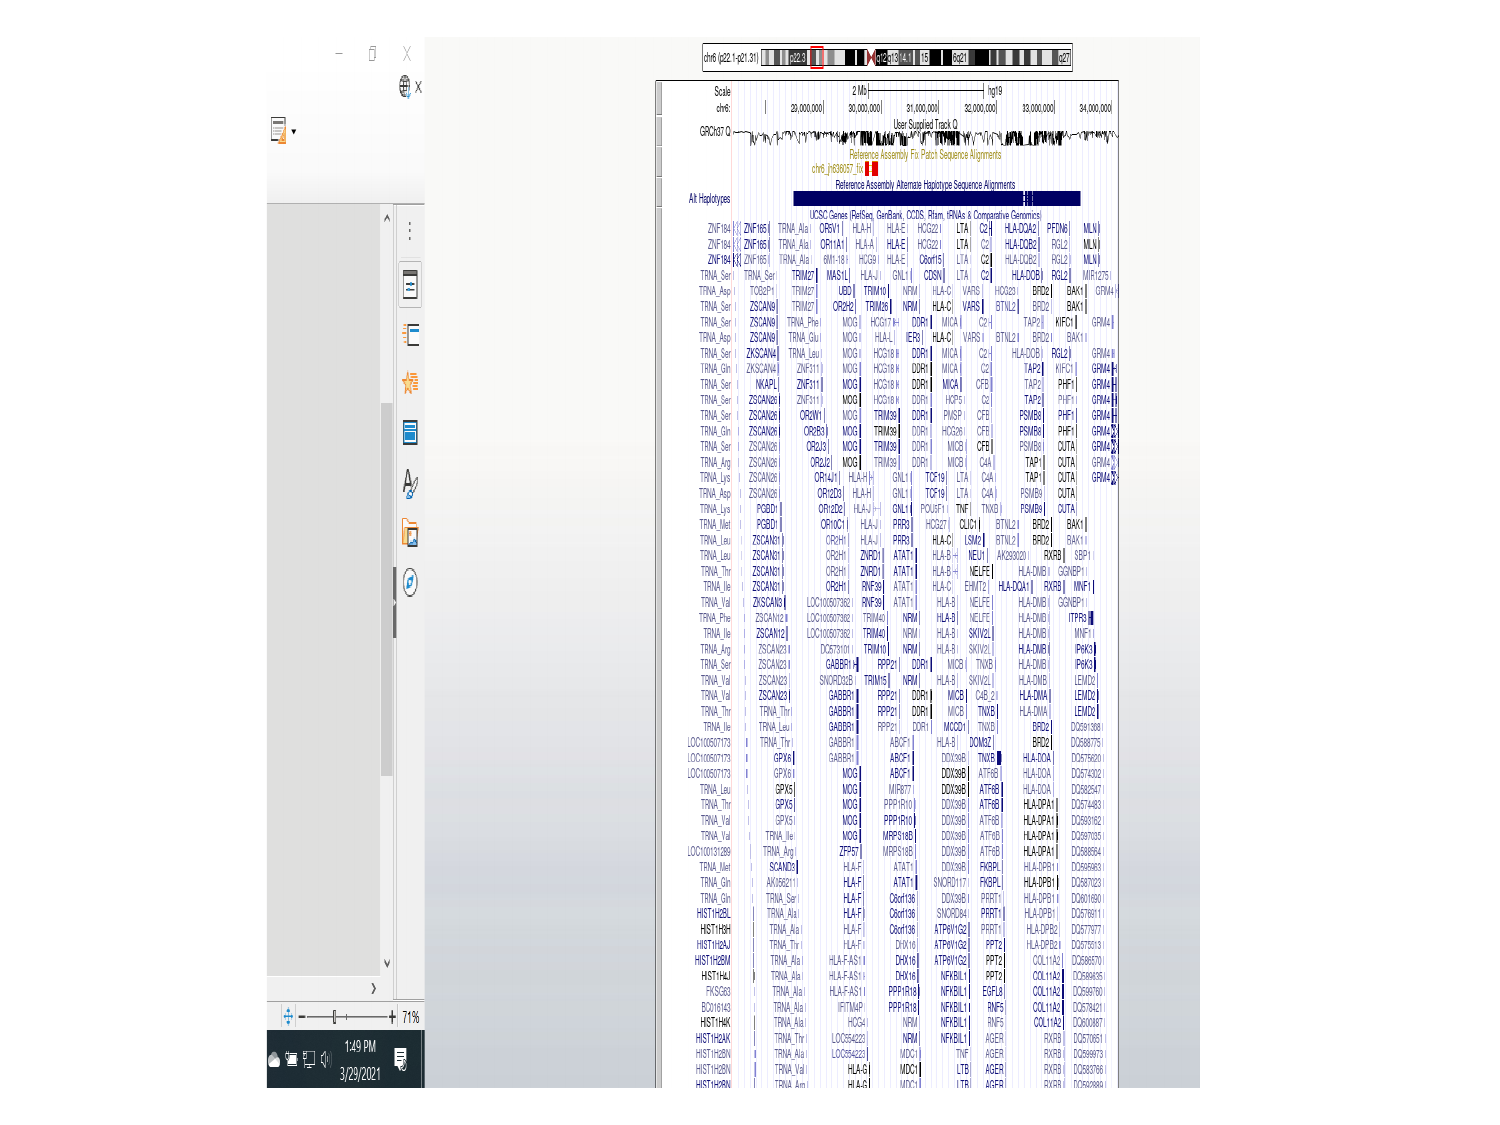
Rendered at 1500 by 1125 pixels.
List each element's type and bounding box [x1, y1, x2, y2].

picture [266, 37, 1201, 1088]
